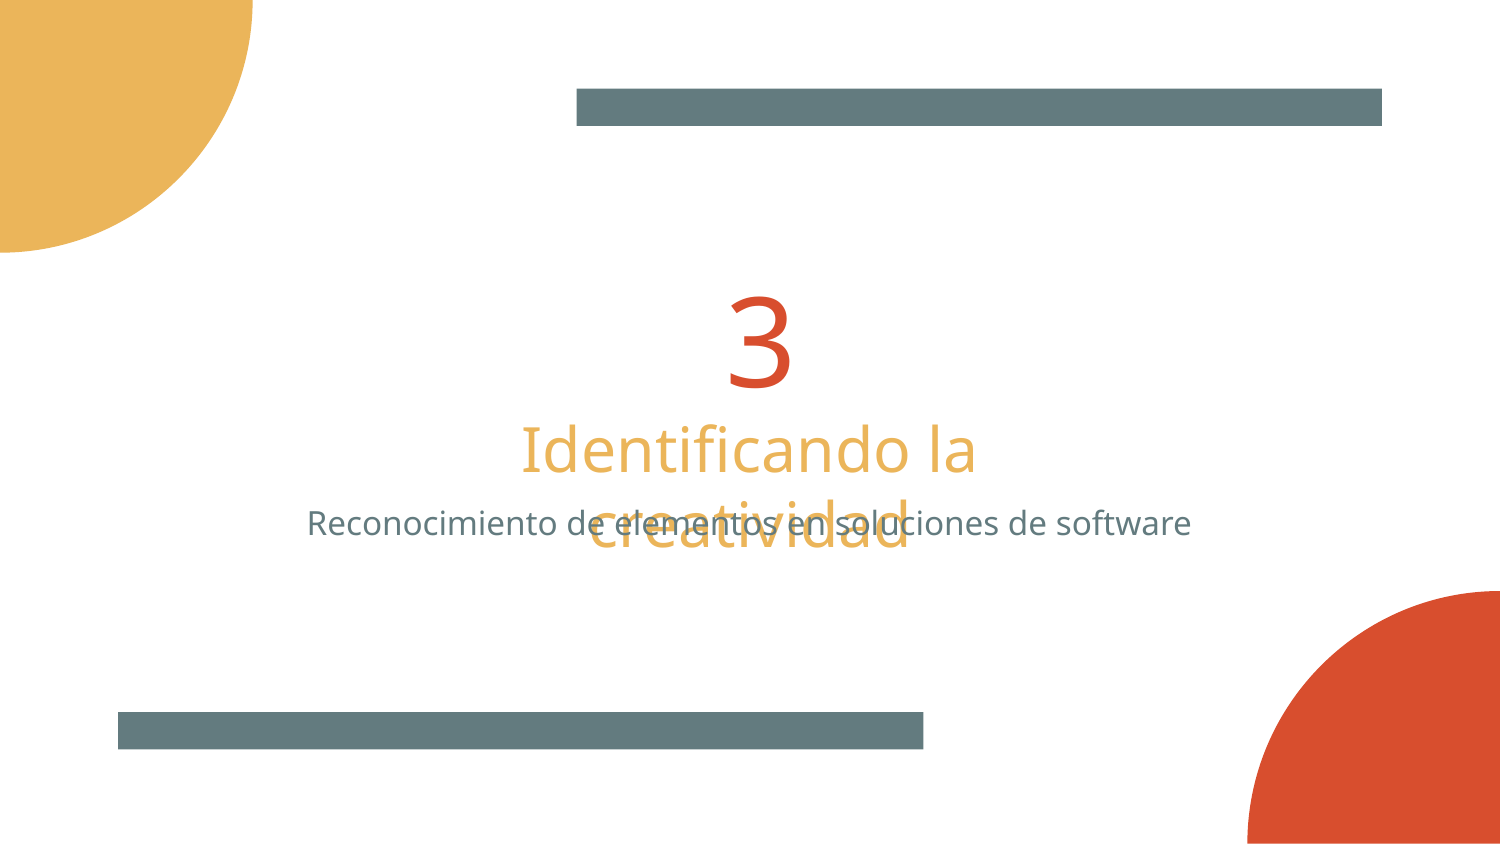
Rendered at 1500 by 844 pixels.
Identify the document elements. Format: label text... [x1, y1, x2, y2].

title Identificando la creatividad [384, 394, 1116, 487]
subtitle Reconocimiento de elementos en soluciones de software [272, 487, 1228, 563]
title 3 [620, 268, 902, 394]
